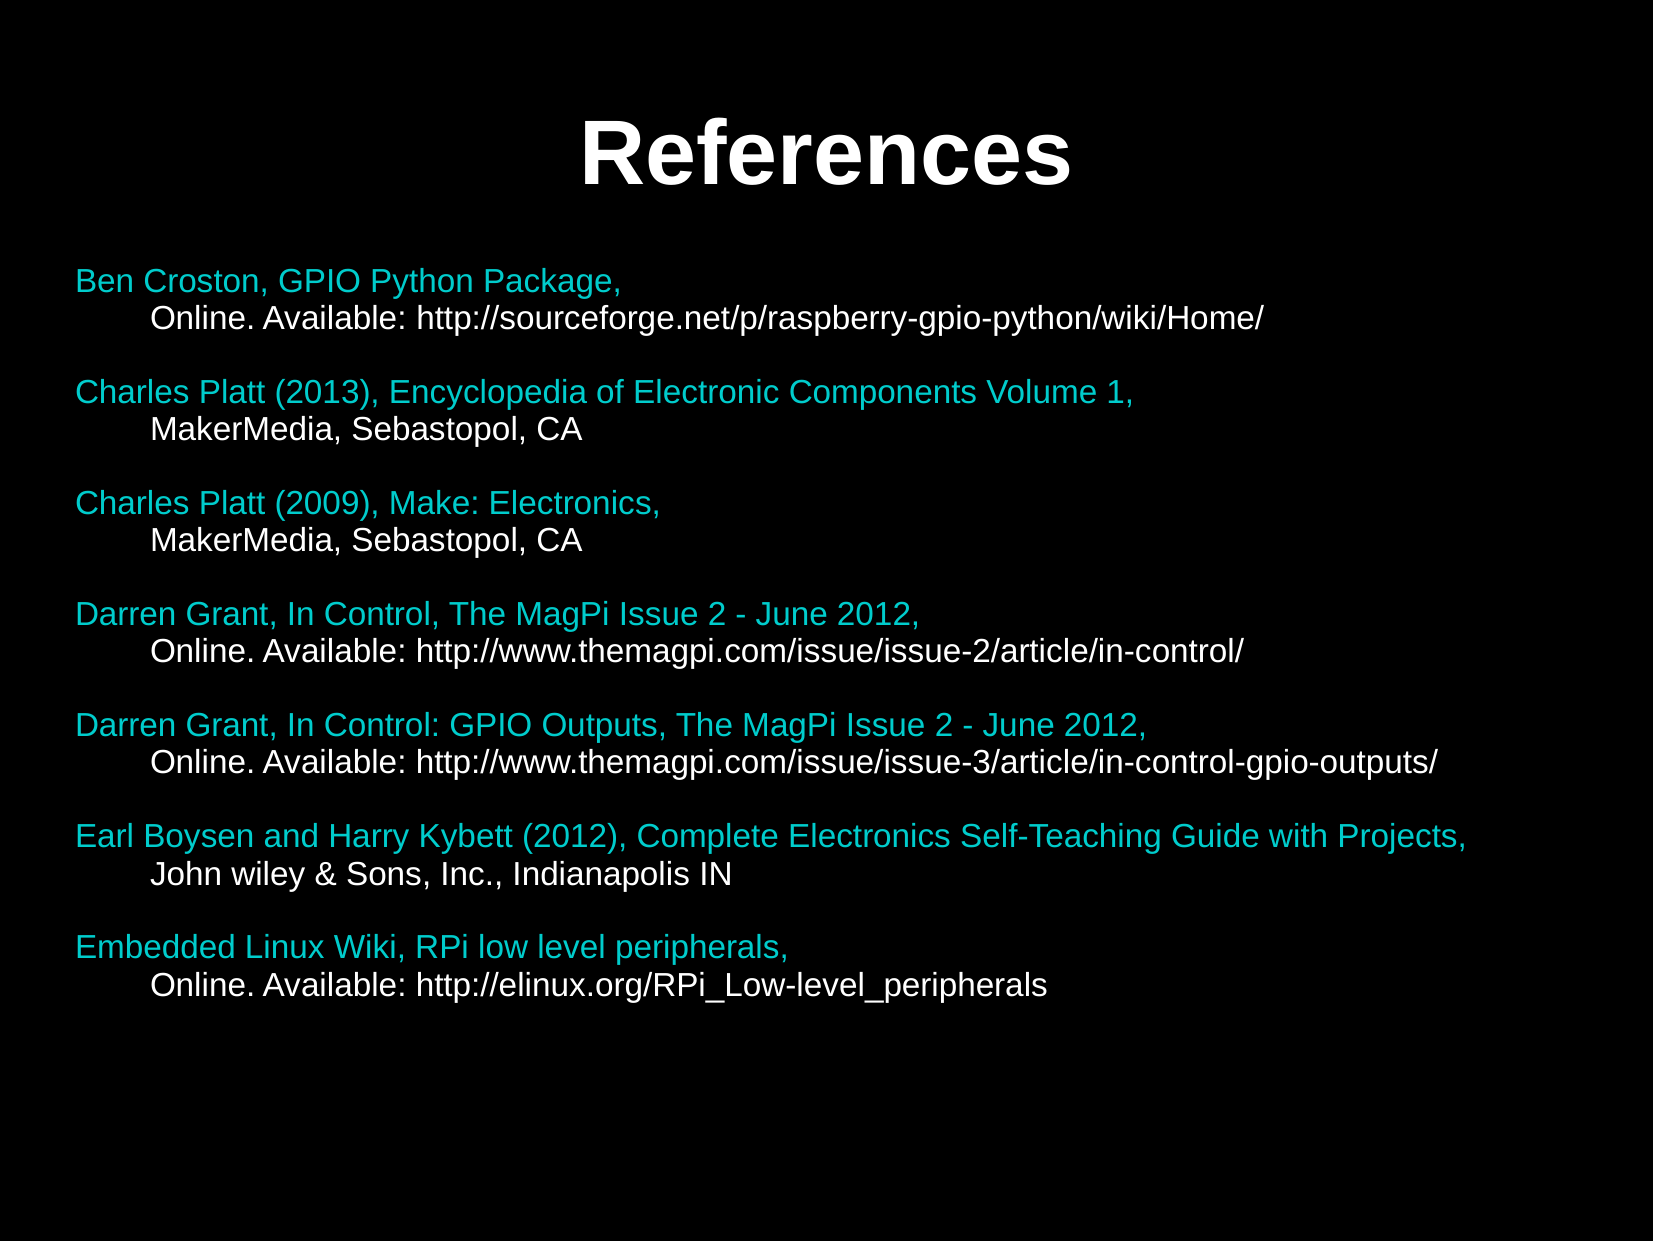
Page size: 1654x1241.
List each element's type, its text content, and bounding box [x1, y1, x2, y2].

subtitle Ben Croston, GPIO Python Package, Online. Available: http://sourceforge.net/p/raspberry-gpio-python/wiki/Home/ Charles Platt (2013), Encyclopedia of Electronic Components Volume 1, MakerMedia, Sebastopol, CA Charles Platt (2009), Make: Electronics, MakerMedia, Sebastopol, CA Darren Grant, In Control, The MagPi Issue 2 - June 2012, Online. Available: http://www.themagpi.com/issue/issue-2/article/in-control/ Darren Grant, In Control: GPIO Outputs, The MagPi Issue 2 - June 2012, Online. Available: http://www.themagpi.com/issue/issue-3/article/in-control-gpio-outputs/ Earl Boysen and Harry Kybett (2012), Complete Electronics Self-Teaching Guide with Projects, John wiley & Sons, Inc., Indianapolis IN Embedded Linux Wiki, RPi low level peripherals, Online. Available: http://elinux.org/RPi_Low-level_peripherals [75, 262, 1563, 1008]
title References [82, 49, 1571, 257]
